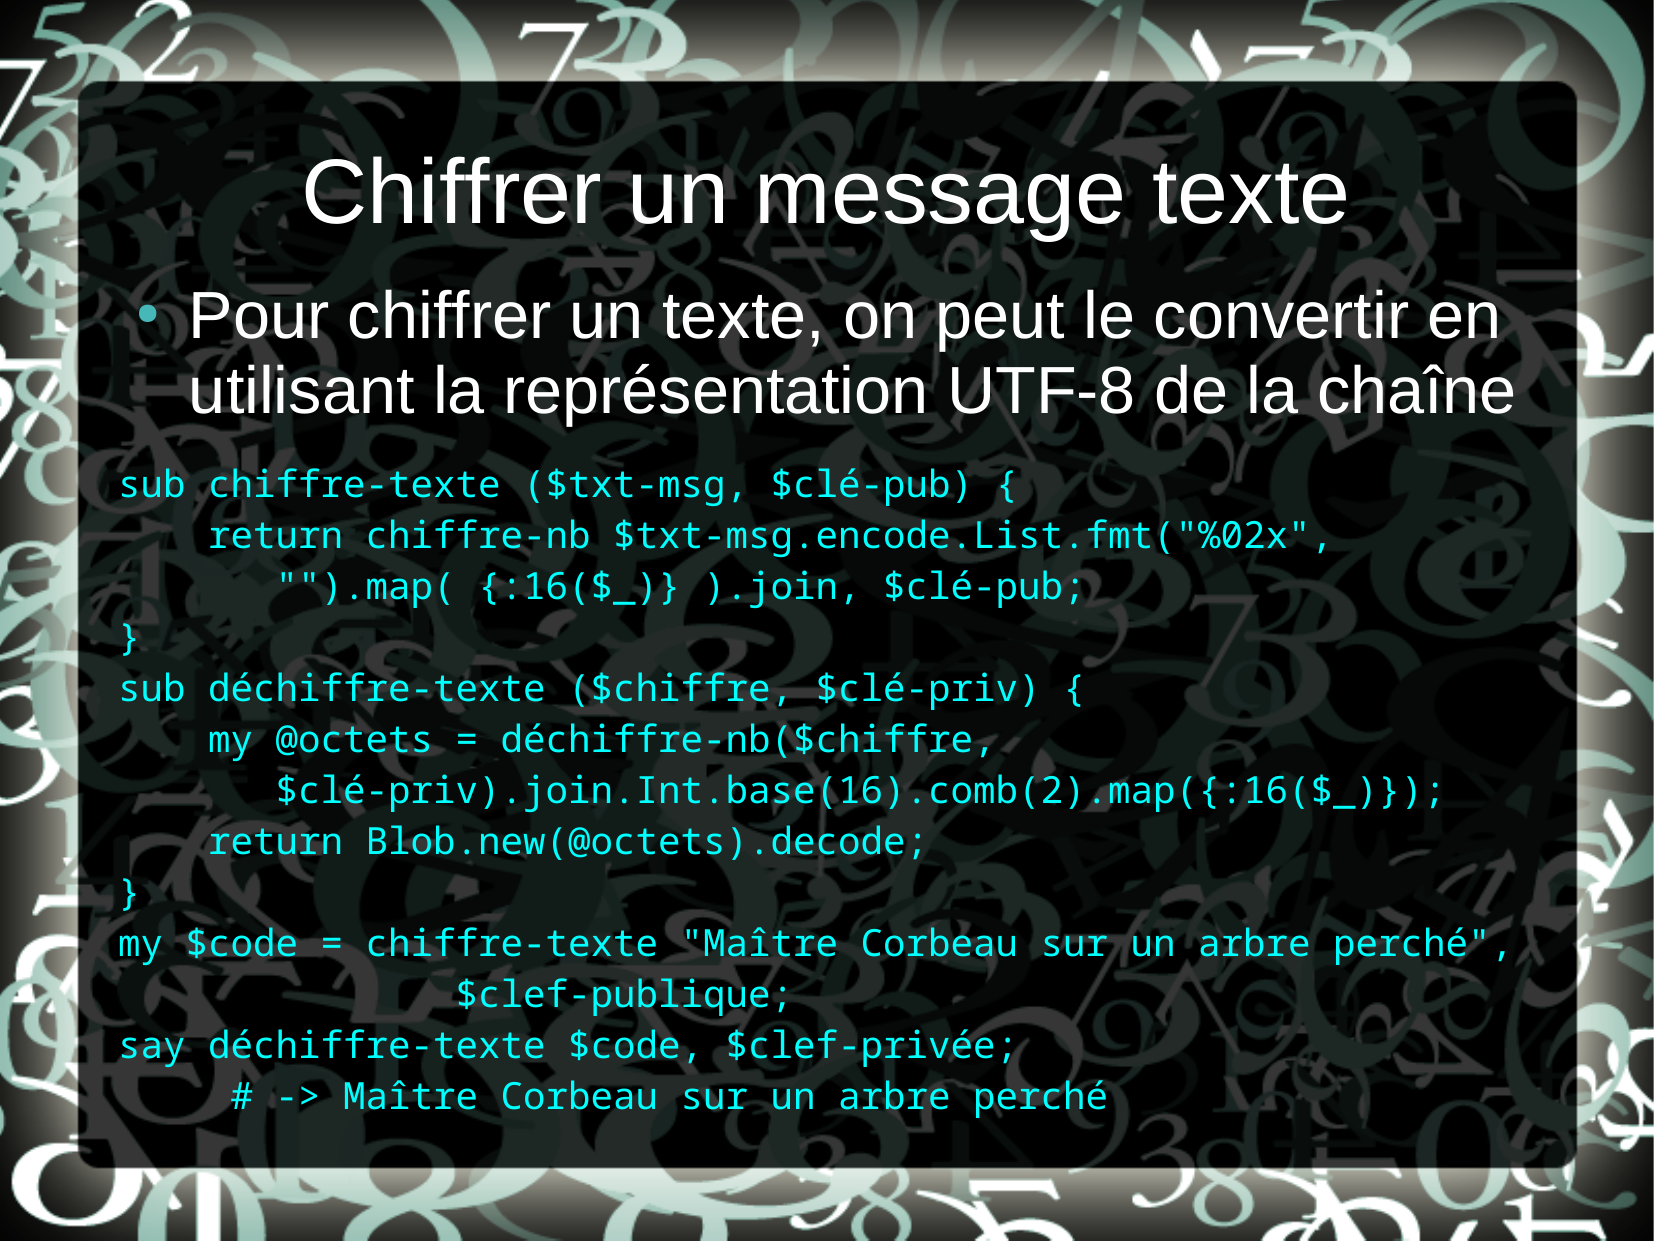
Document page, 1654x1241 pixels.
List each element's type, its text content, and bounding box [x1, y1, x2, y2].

picture [0, 0, 1654, 1241]
title Chiffrer un message texte [82, 88, 1571, 296]
list Pour chiffrer un texte, on peut le convertir en utilisant la représentation UTF-8 de la chaîne sub chiffre-texte ($txt-msg, $clé-pub) { return chiffre-nb $txt-msg.encode.List.fmt("%02x", "").map( {:16($_)} ).join, $clé-pub; } sub déchiffre-texte ($chiffre, $clé-priv) { my @octets = déchiffre-nb($chiffre, $clé-priv).join.Int.base(16).comb(2).map({:16($_)}); return Blob.new(@octets).decode; } my $code = chiffre-texte "Maître Corbeau sur un arbre perché", $clef-publique; say déchiffre-texte $code, $clef-privée; # -> Maître Corbeau sur un arbre perché [118, 278, 1542, 1030]
